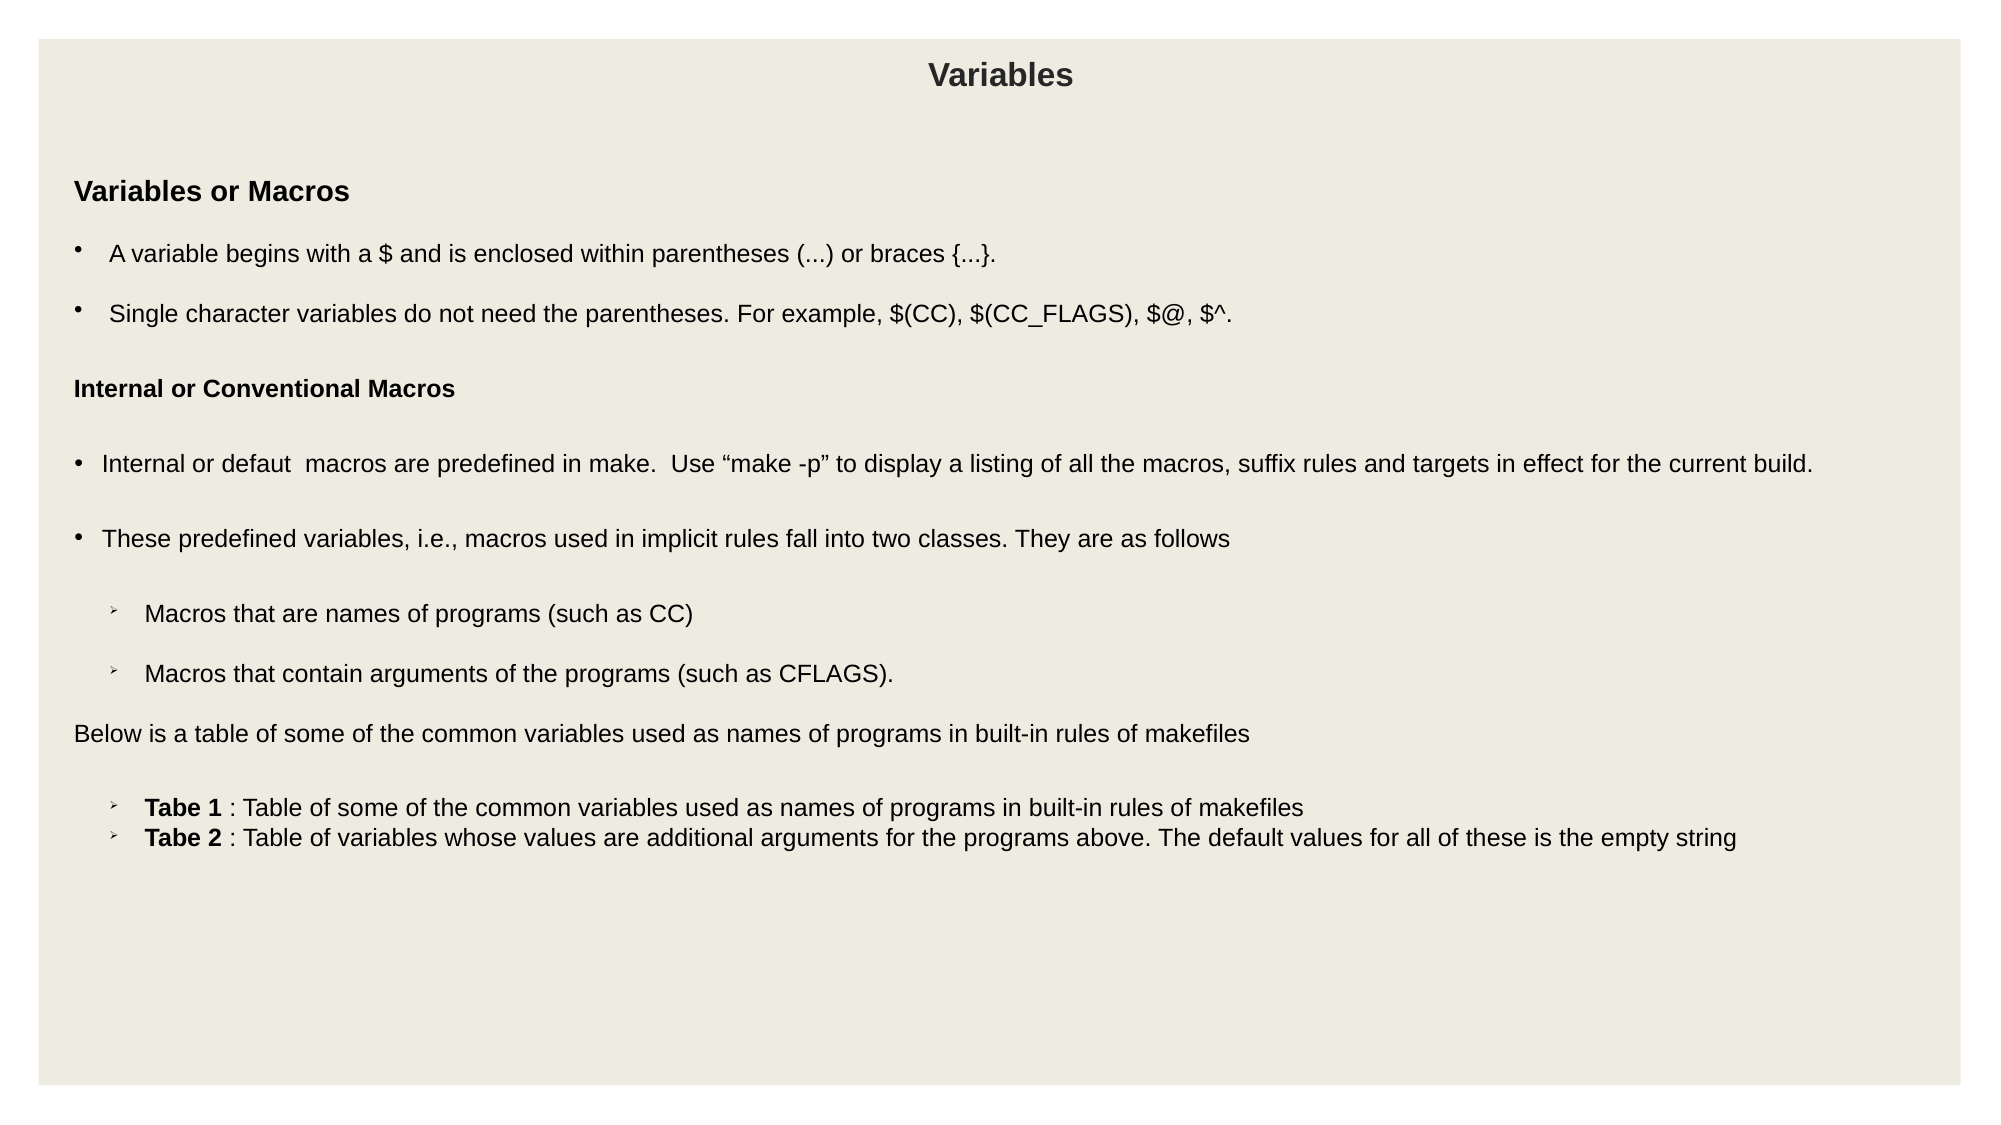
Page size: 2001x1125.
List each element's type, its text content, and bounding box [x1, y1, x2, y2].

text_box Variables [39, 39, 1963, 106]
text_box Variables or Macros A variable begins with a $ and is enclosed within parentheses (...) or braces {...}. Single character variables do not need the parentheses. For example, $(CC), $(CC_FLAGS), $@, $^. Internal or Conventional Macros Internal or defaut macros are predefined in make. Use “make -p” to display a listing of all the macros, suffix rules and targets in effect for the current build. These predefined variables, i.e., macros used in implicit rules fall into two classes. They are as follows Macros that are names of programs (such as CC) Macros that contain arguments of the programs (such as CFLAGS). Below is a table of some of the common variables used as names of programs in built-in rules of makefiles Tabe 1 : Table of some of the common variables used as names of programs in built-in rules of makefiles Tabe 2 : Table of variables whose values are additional arguments for the programs above. The default values for all of these is the empty string [59, 165, 1925, 1090]
